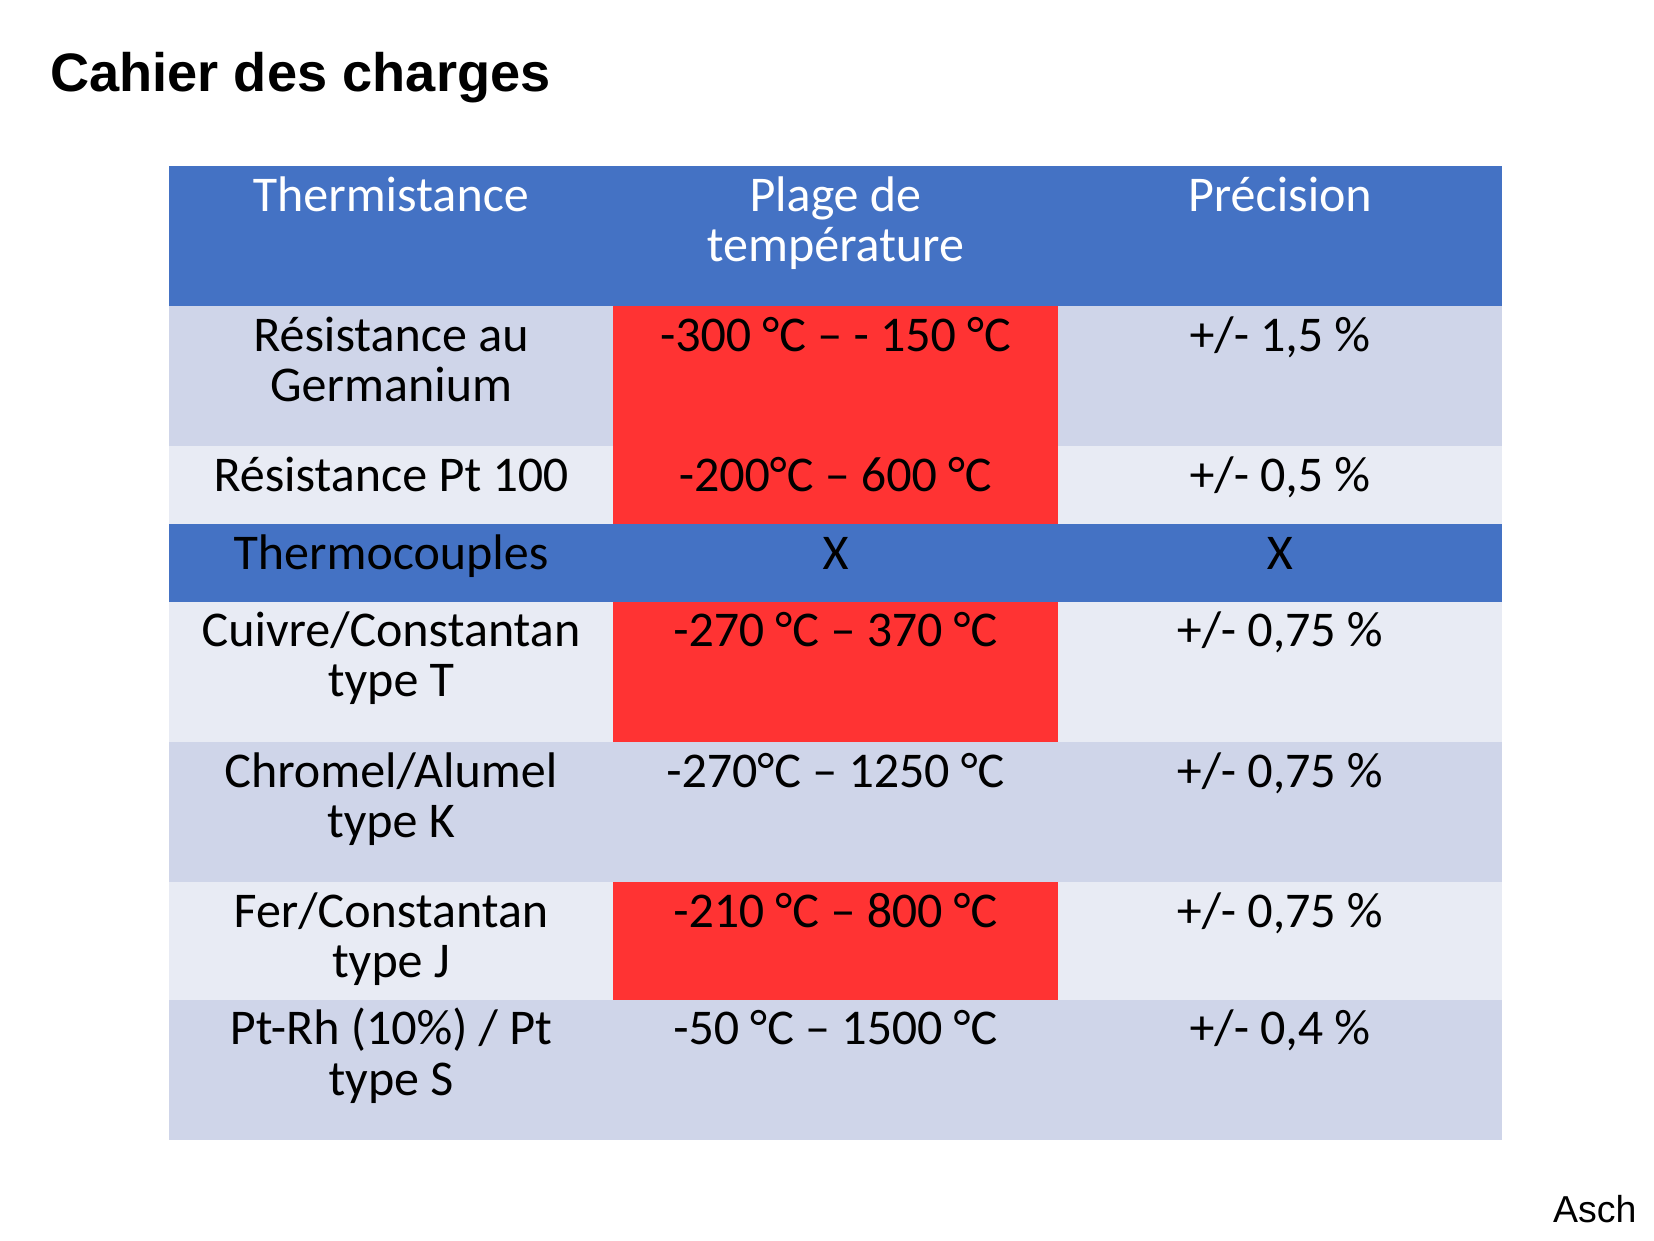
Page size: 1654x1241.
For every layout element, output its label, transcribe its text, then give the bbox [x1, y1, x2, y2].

table_cell Thermocouples [169, 524, 613, 602]
table_cell +/- 0,5 % [1058, 446, 1502, 524]
table_cell X [613, 524, 1058, 602]
table_cell +/- 0,4 % [1058, 1000, 1502, 1140]
table_cell -300 °C – - 150 °C [613, 306, 1058, 446]
table_cell Résistance au Germanium [169, 306, 613, 446]
table_cell +/- 0,75 % [1058, 742, 1502, 882]
table_cell -270°C – 1250 °C [613, 742, 1058, 882]
text_box Cahier des charges [35, 35, 721, 113]
text_box Asch [1169, 1181, 1654, 1239]
table_cell X [1058, 524, 1502, 602]
table_cell Résistance Pt 100 [169, 446, 613, 524]
table_cell +/- 1,5 % [1058, 306, 1502, 446]
table_header Précision [1058, 166, 1502, 306]
table_cell Fer/Constantan type J [169, 882, 613, 1000]
table_cell -270 °C – 370 °C [613, 602, 1058, 742]
table_cell -200°C – 600 °C [613, 446, 1058, 524]
table_cell -50 °C – 1500 °C [613, 1000, 1058, 1140]
table_cell +/- 0,75 % [1058, 882, 1502, 1000]
table_cell Cuivre/Constantan type T [169, 602, 613, 742]
table_cell -210 °C – 800 °C [613, 882, 1058, 1000]
table_cell Chromel/Alumel type K [169, 742, 613, 882]
table_header Thermistance [169, 166, 613, 306]
table_cell Pt-Rh (10%) / Pt type S [169, 1000, 613, 1140]
table_cell +/- 0,75 % [1058, 602, 1502, 742]
table_header Plage de température [613, 166, 1058, 306]
